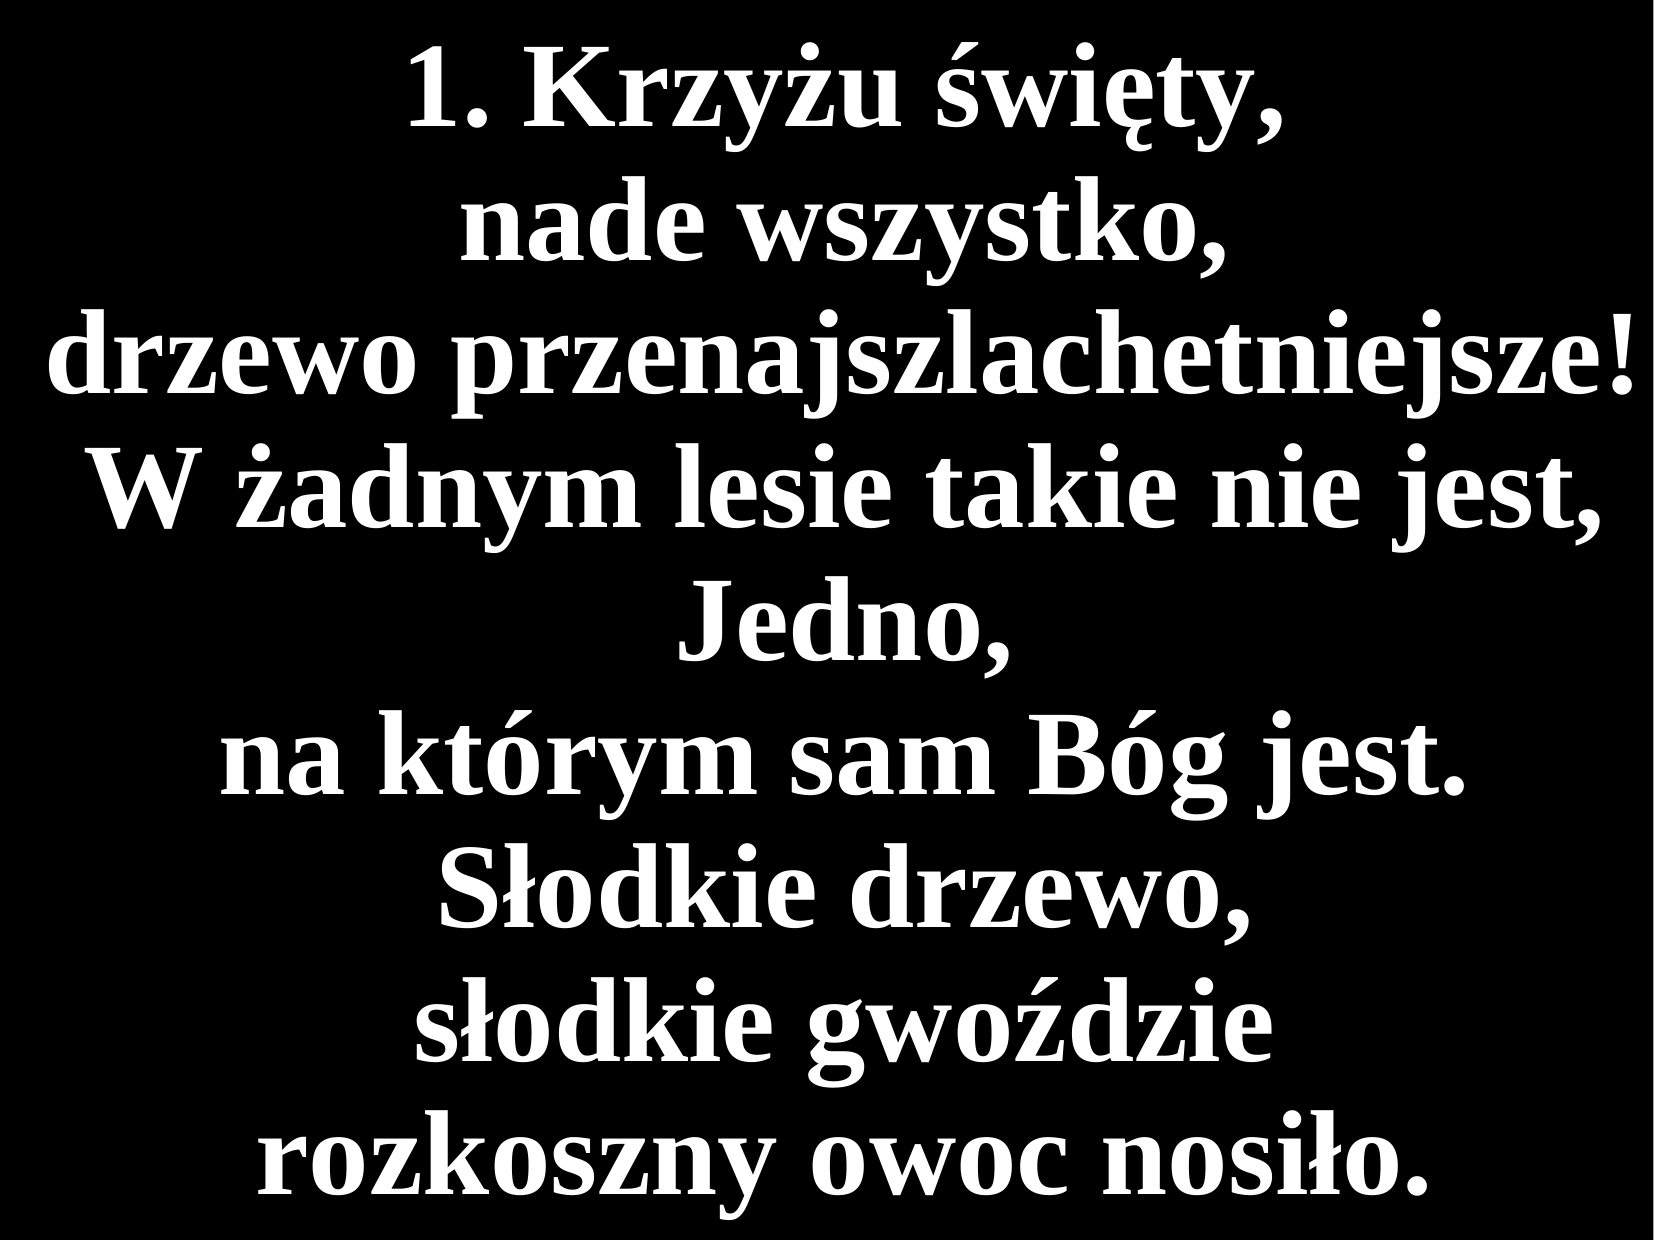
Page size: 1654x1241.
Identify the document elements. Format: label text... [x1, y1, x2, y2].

subtitle 1. Krzyżu święty, nade wszystko, drzewo przenajszlachetniejsze! W żadnym lesie takie nie jest, Jedno, na którym sam Bóg jest. Słodkie drzewo, słodkie gwoździe rozkoszny owoc nosiło. [0, 0, 1654, 1241]
